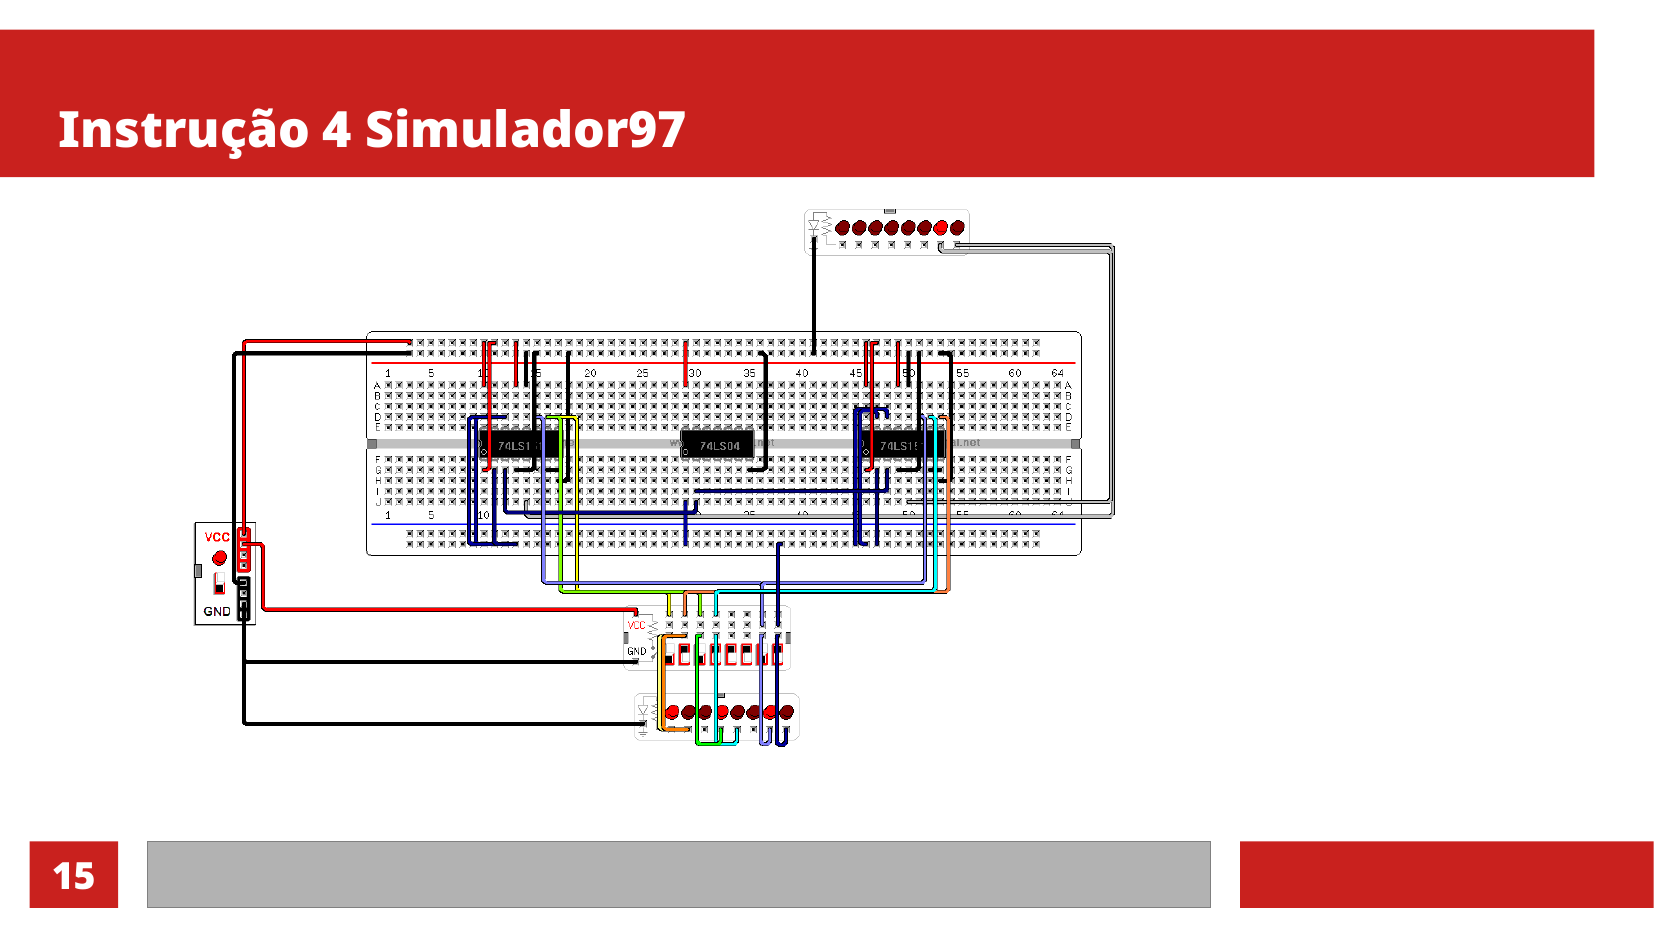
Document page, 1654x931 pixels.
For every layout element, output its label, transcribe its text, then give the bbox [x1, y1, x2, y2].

picture [131, 187, 1276, 826]
title Instrução 4 Simulador97 [59, 44, 1595, 163]
